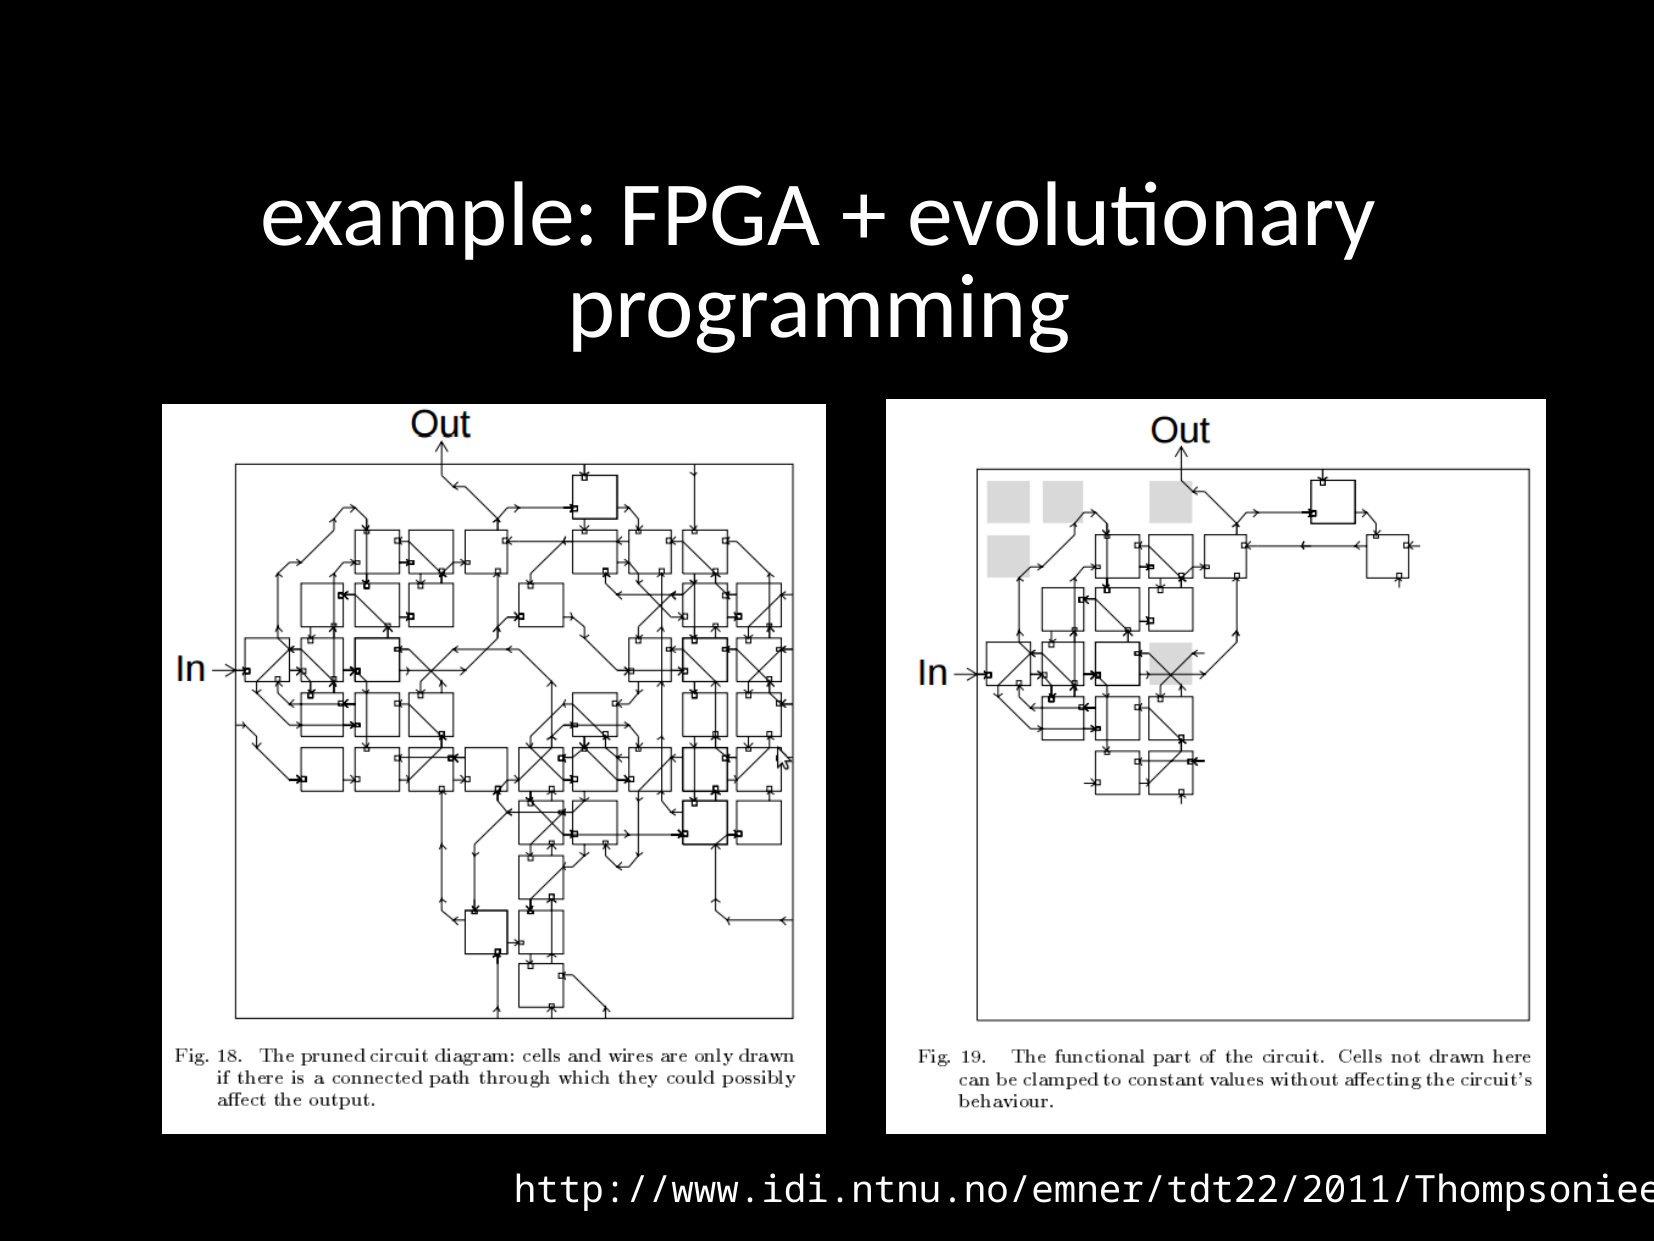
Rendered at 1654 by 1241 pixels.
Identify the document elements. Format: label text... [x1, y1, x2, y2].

text_box http://www.idi.ntnu.no/emner/tdt22/2011/Thompsonieeeehw.pdf [499, 1155, 1636, 1208]
text_box [0, 0, 1654, 1241]
text_box [1644, 1193, 1654, 1200]
picture [162, 404, 826, 1134]
picture [886, 399, 1546, 1134]
text_box [1644, 1184, 1654, 1190]
title example: FPGA + evolutionary programming [75, 165, 1564, 373]
